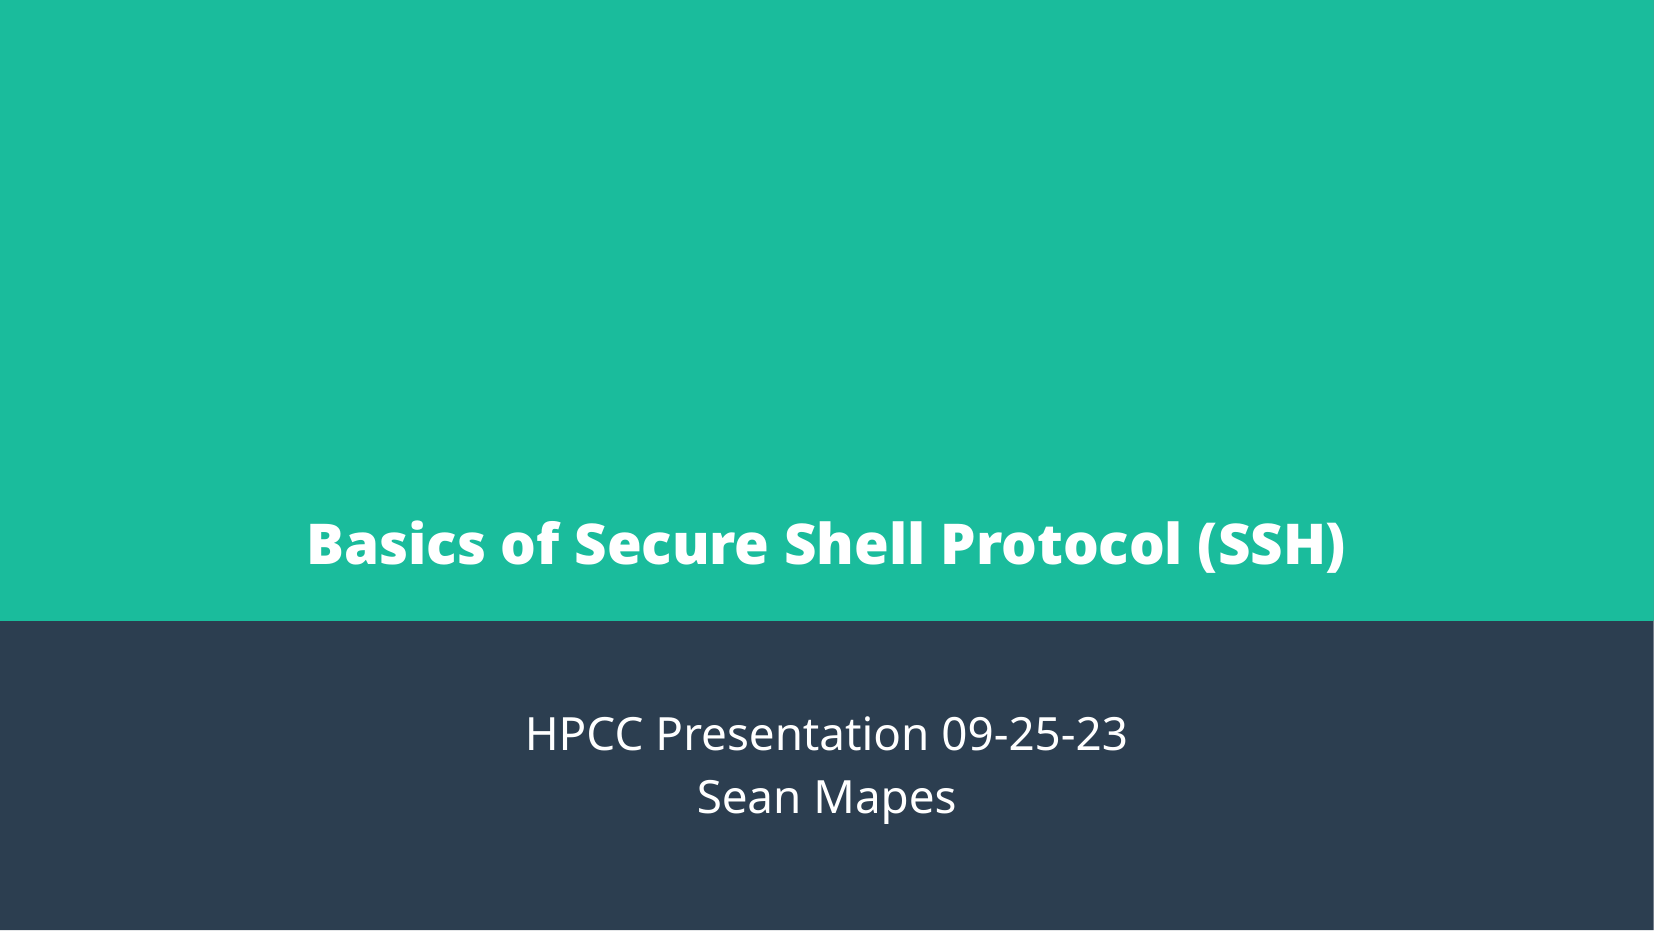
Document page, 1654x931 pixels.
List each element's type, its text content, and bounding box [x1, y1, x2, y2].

title Basics of Secure Shell Protocol (SSH) [59, 465, 1595, 583]
subtitle HPCC Presentation 09-25-23 Sean Mapes [59, 642, 1595, 886]
